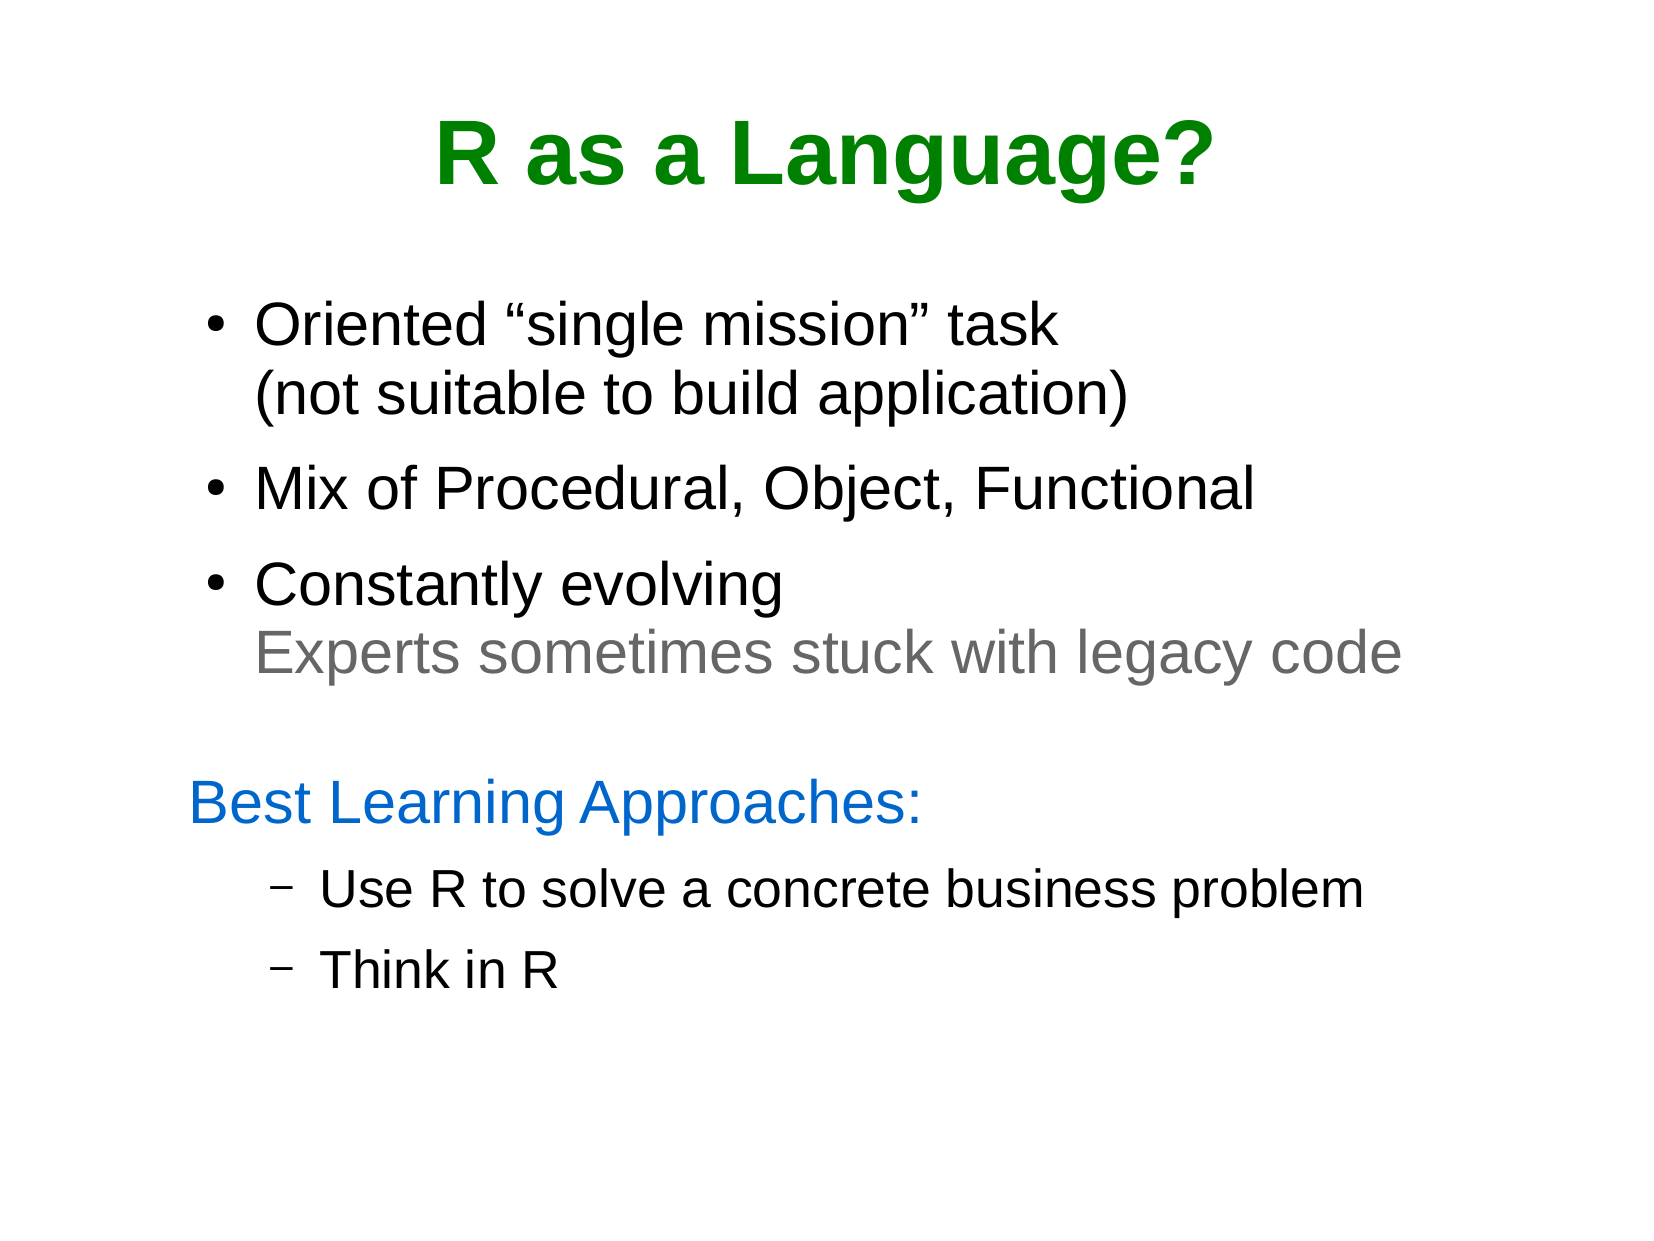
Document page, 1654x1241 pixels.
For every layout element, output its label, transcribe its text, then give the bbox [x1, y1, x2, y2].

title R as a Language? [82, 49, 1571, 257]
list Oriented “single mission” task (not suitable to build application) Mix of Procedural, Object, Functional Constantly evolving Experts sometimes stuck with legacy code Best Learning Approaches: Use R to solve a concrete business problem Think in R [188, 290, 1406, 1010]
